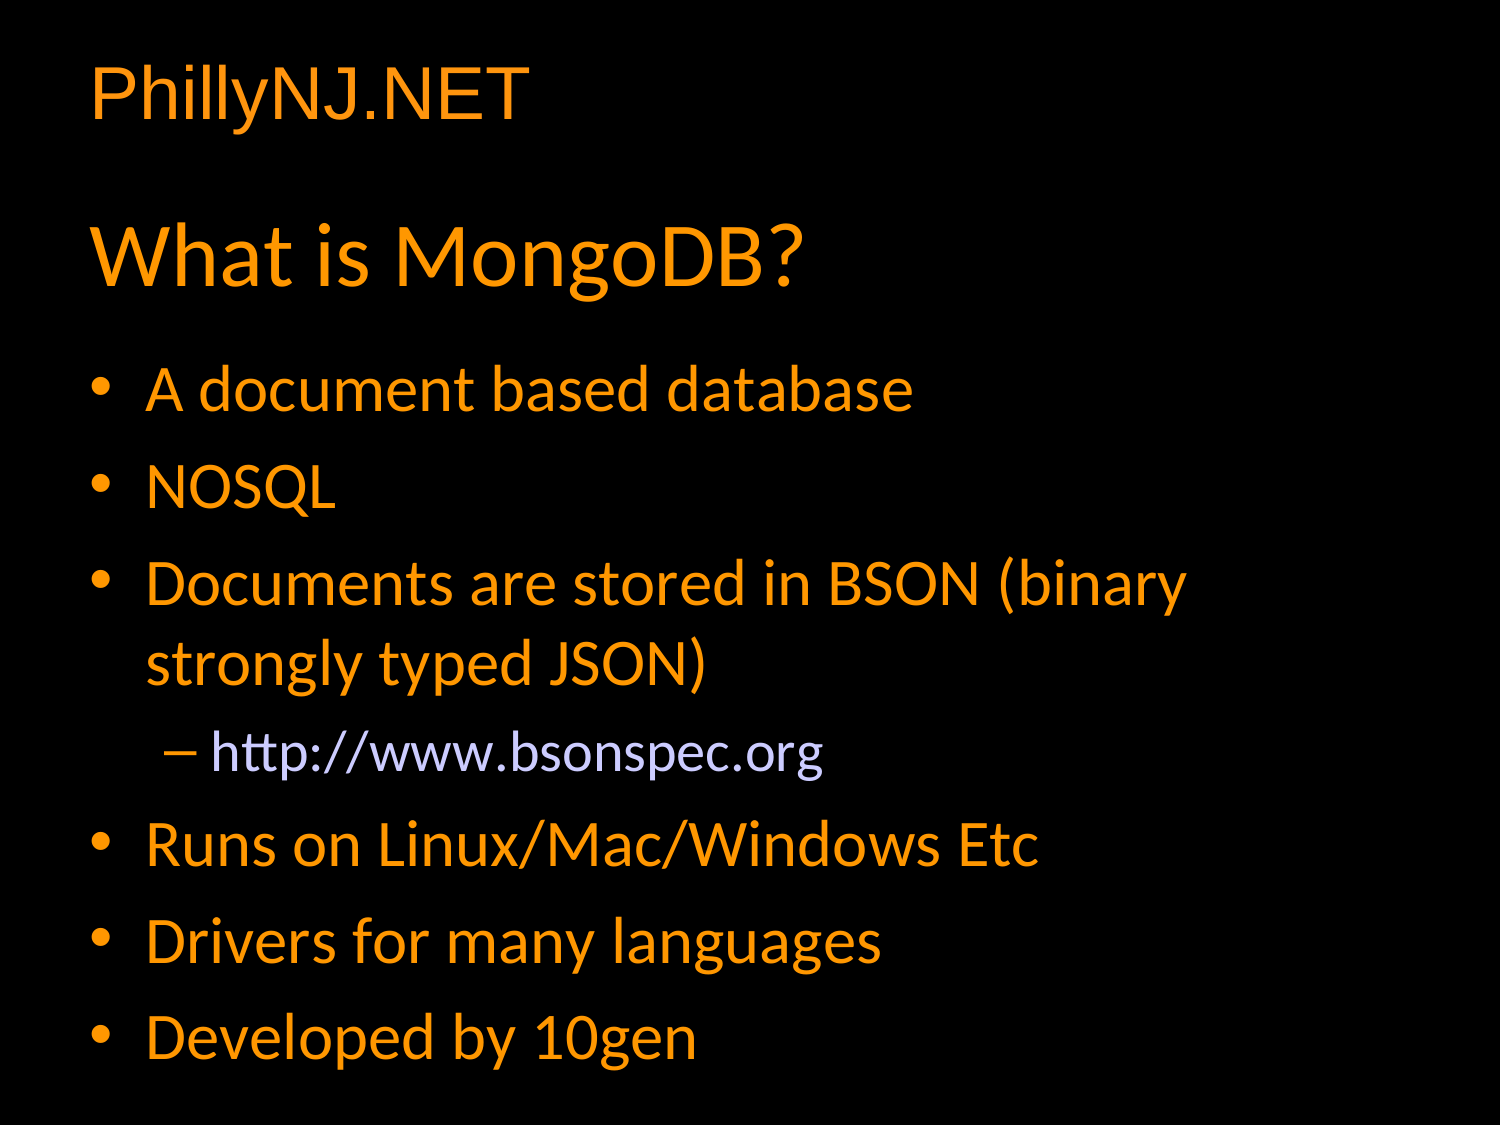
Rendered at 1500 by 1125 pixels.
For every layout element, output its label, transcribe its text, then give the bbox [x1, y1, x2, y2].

title What is MongoDB? [75, 131, 1425, 337]
list A document based database NOSQL Documents are stored in BSON (binary strongly typed JSON) http://www.bsonspec.org Runs on Linux/Mac/Windows Etc Drivers for many languages Developed by 10gen [75, 337, 1425, 1088]
